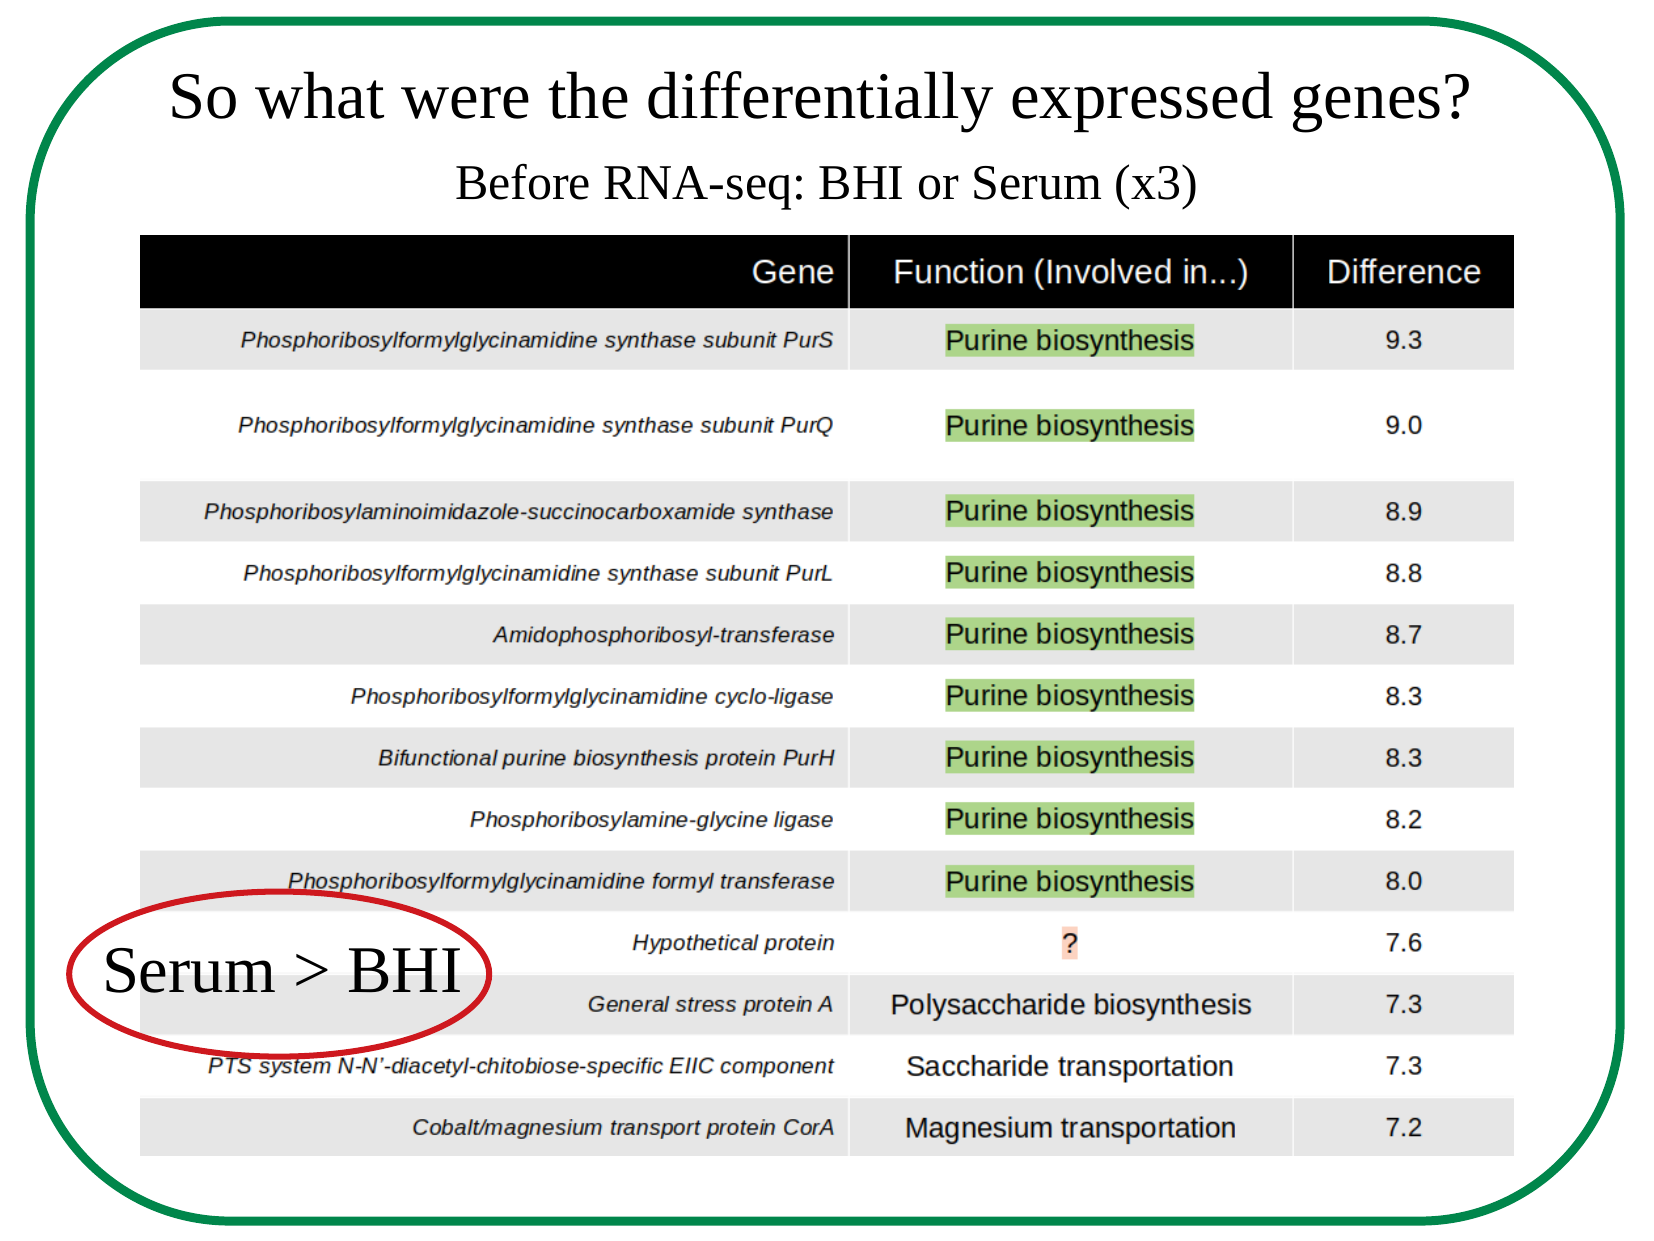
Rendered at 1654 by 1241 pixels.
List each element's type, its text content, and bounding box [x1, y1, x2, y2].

text_box Serum > BHI [87, 926, 523, 1089]
text_box So what were the differentially expressed genes? [153, 51, 1510, 215]
text_box Before RNA-seq: BHI or Serum (x3) [421, 147, 1232, 218]
picture [140, 895, 441, 926]
picture [140, 235, 1514, 1156]
